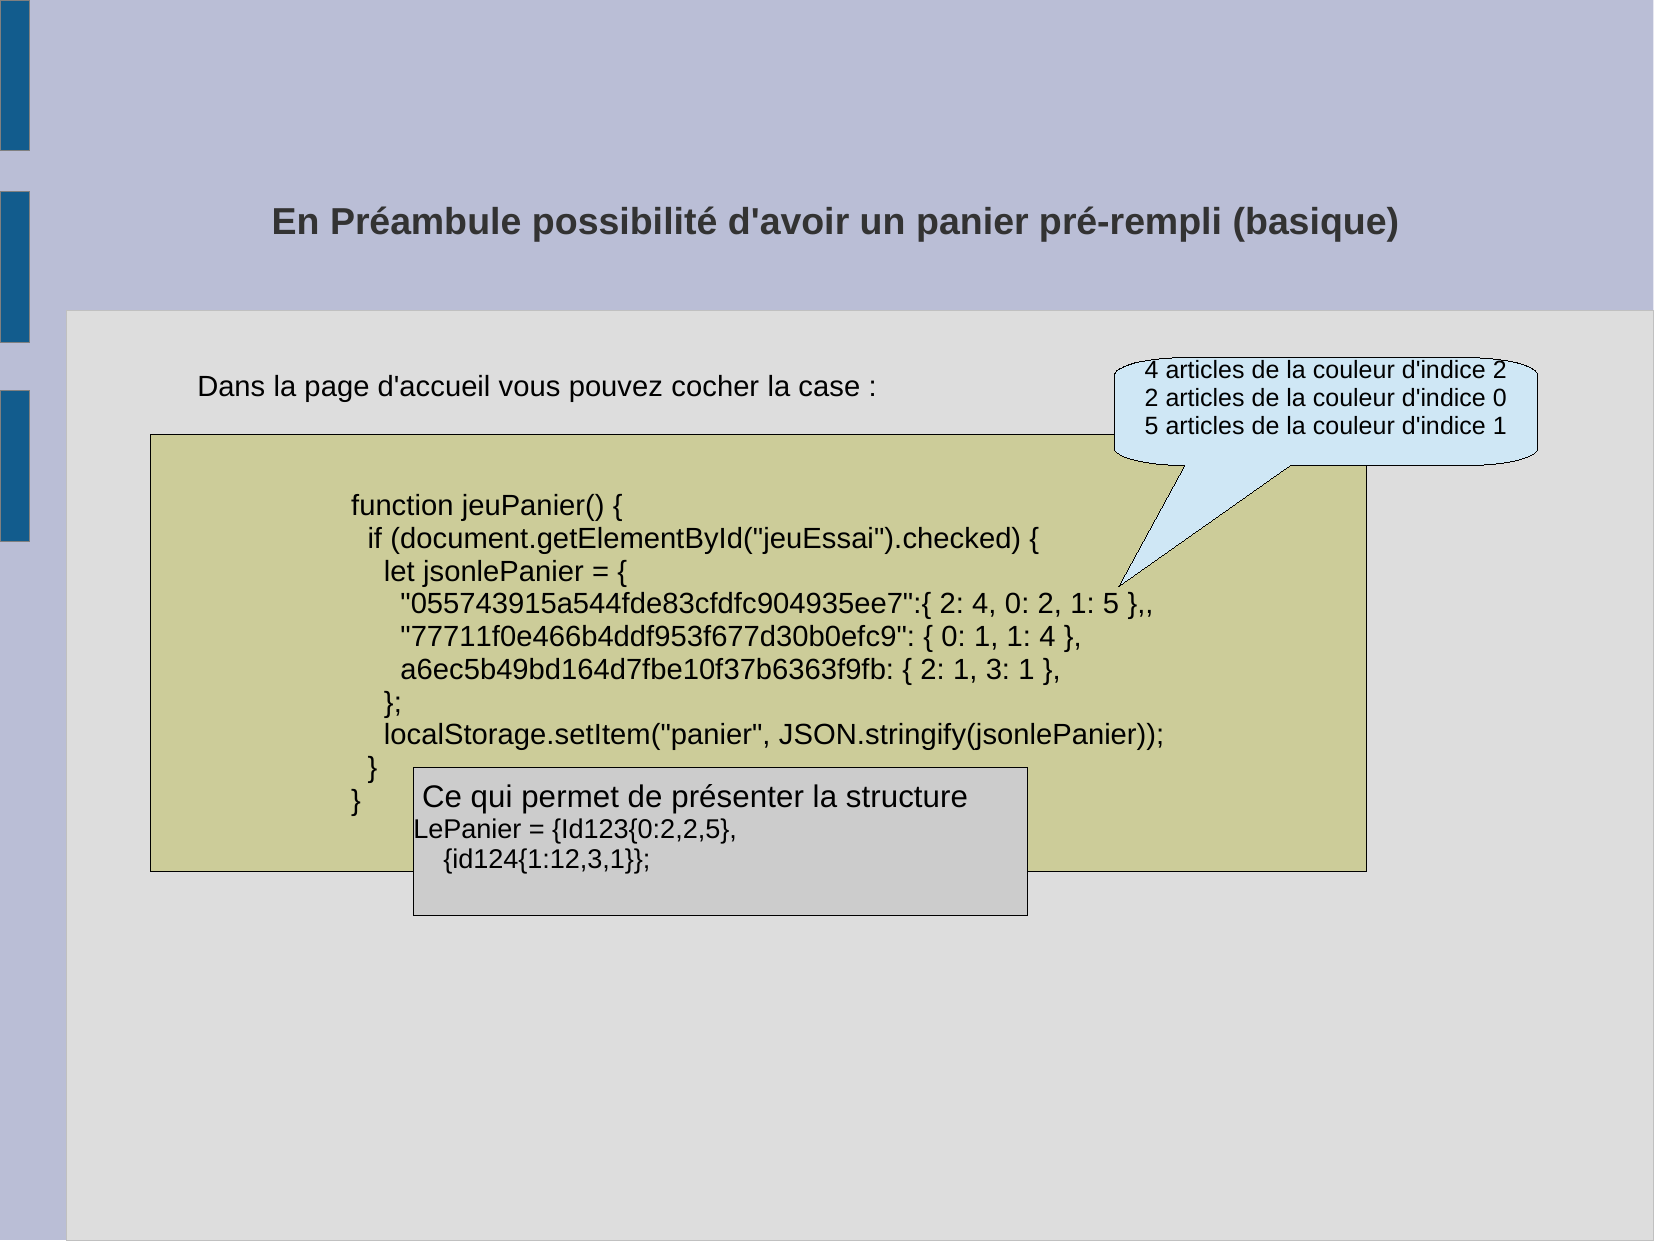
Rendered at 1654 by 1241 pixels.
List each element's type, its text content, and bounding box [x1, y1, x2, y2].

text_box 4 articles de la couleur d'indice 2 2 articles de la couleur d'indice 0 5 articles de la couleur d'indice 1 [1114, 357, 1538, 587]
title En Préambule possibilité d'avoir un panier pré-rempli (basique) [129, 118, 1542, 326]
text_box Ce qui permet de présenter la structure LePanier = {Id123{0:2,2,5}, {id124{1:12,3,1}}; [413, 767, 1028, 916]
text_box function jeuPanier() { if (document.getElementById("jeuEssai").checked) { let jsonlePanier = { "055743915a544fde83cfdfc904935ee7":{ 2: 4, 0: 2, 1: 5 },, "77711f0e466b4ddf953f677d30b0efc9": { 0: 1, 1: 4 }, a6ec5b49bd164d7fbe10f37b6363f9fb: { 2: 1, 3: 1 }, }; localStorage.setItem("panier", JSON.stringify(jsonlePanier)); } } [150, 434, 1367, 872]
text_box Dans la page d'accueil vous pouvez cocher la case : [197, 369, 878, 403]
